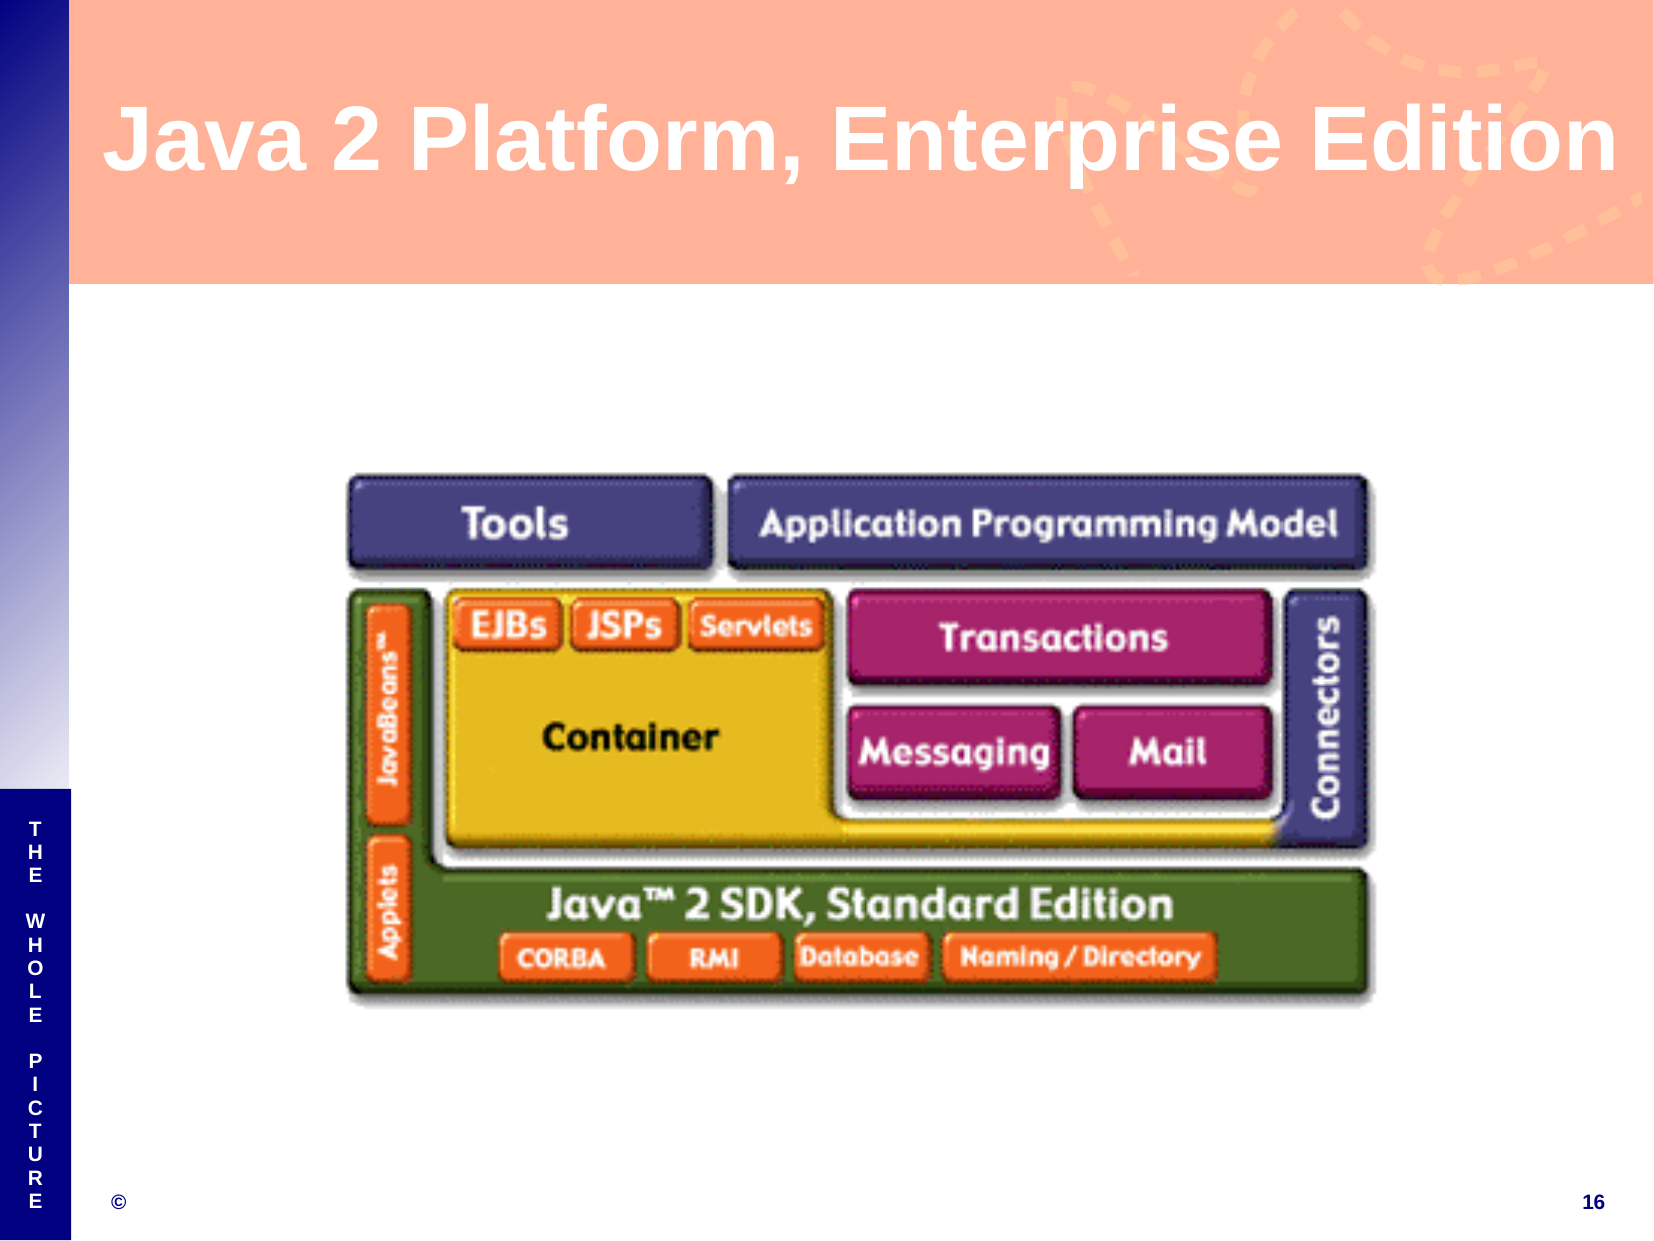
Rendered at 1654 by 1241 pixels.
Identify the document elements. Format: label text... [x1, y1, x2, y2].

picture [332, 465, 1392, 1020]
title Java 2 Platform, Enterprise Edition [70, 34, 1654, 242]
text_box T H E W H O L E P I C T U R E [0, 788, 71, 1241]
